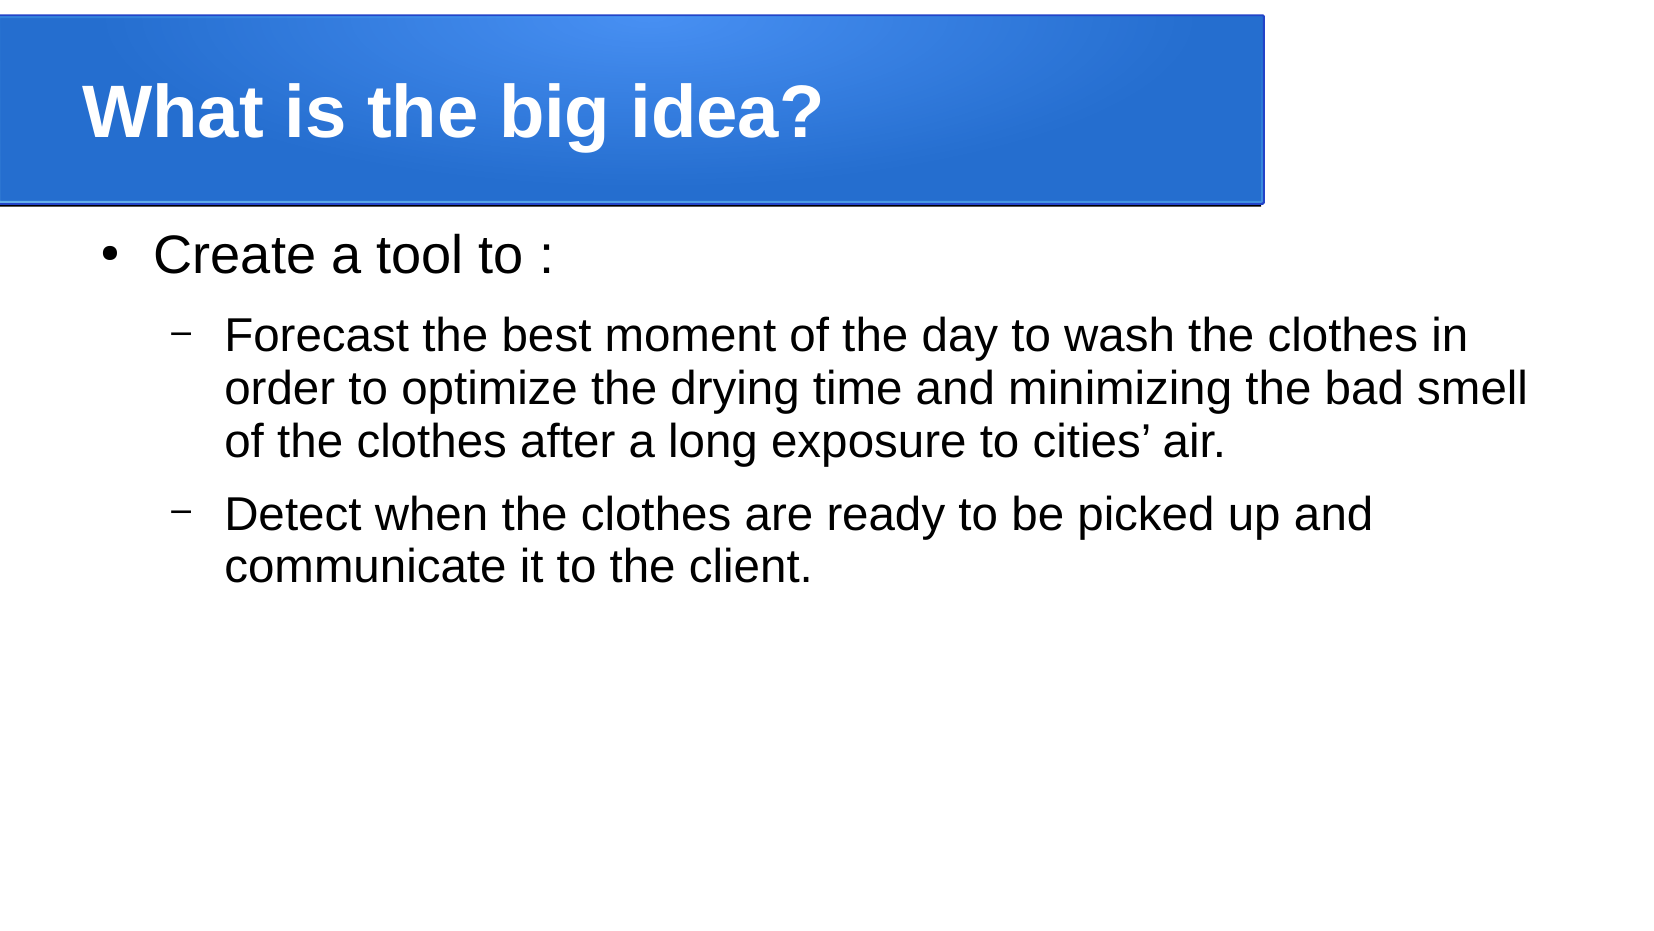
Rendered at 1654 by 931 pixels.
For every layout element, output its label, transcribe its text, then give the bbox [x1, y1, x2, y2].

list Create a tool to : Forecast the best moment of the day to wash the clothes in order to optimize the drying time and minimizing the bad smell of the clothes after a long exposure to cities’ air. Detect when the clothes are ready to be picked up and communicate it to the client. [82, 224, 1571, 856]
title What is the big idea? [82, 35, 1235, 189]
